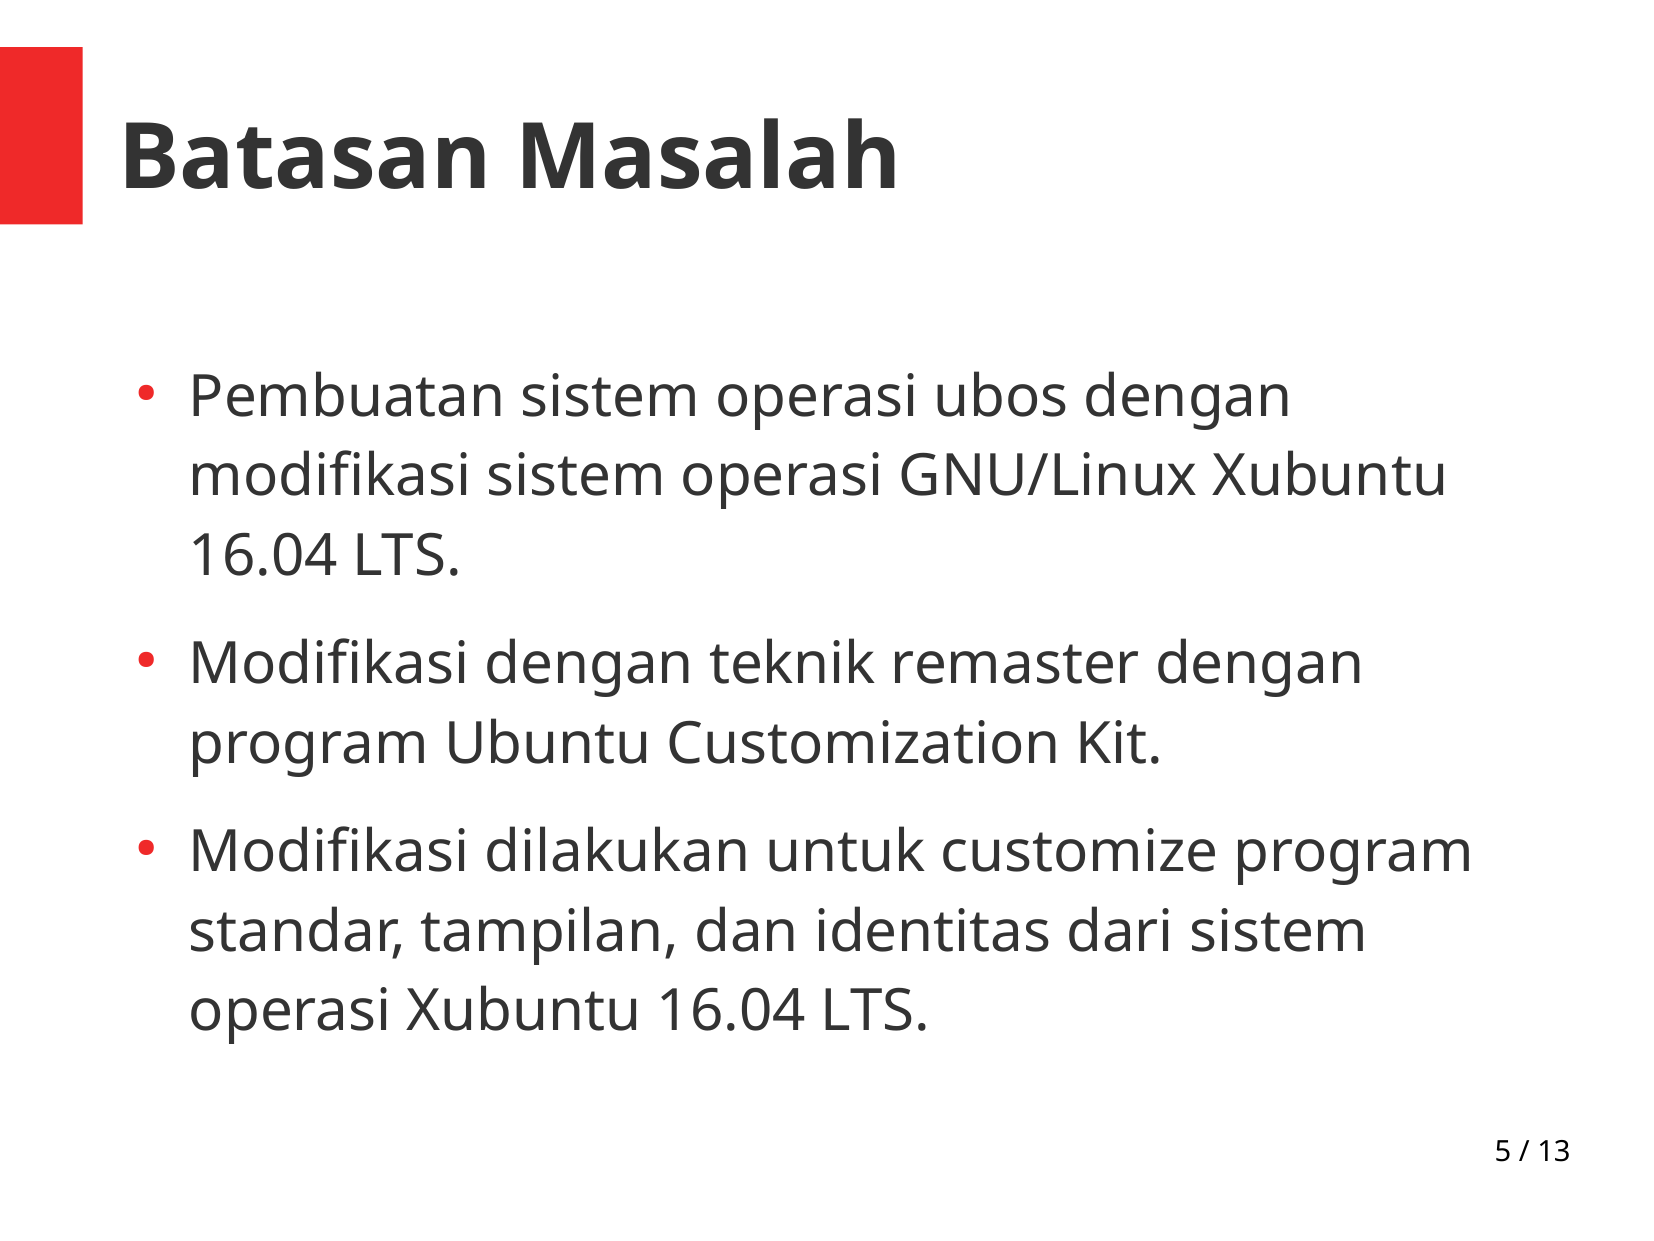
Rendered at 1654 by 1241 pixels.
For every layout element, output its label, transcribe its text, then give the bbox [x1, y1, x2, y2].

list Pembuatan sistem operasi ubos dengan modifikasi sistem operasi GNU/Linux Xubuntu 16.04 LTS. Modifikasi dengan teknik remaster dengan program Ubuntu Customization Kit. Modifikasi dilakukan untuk customize program standar, tampilan, dan identitas dari sistem operasi Xubuntu 16.04 LTS. [118, 354, 1536, 1074]
title Batasan Masalah [118, 49, 1571, 257]
